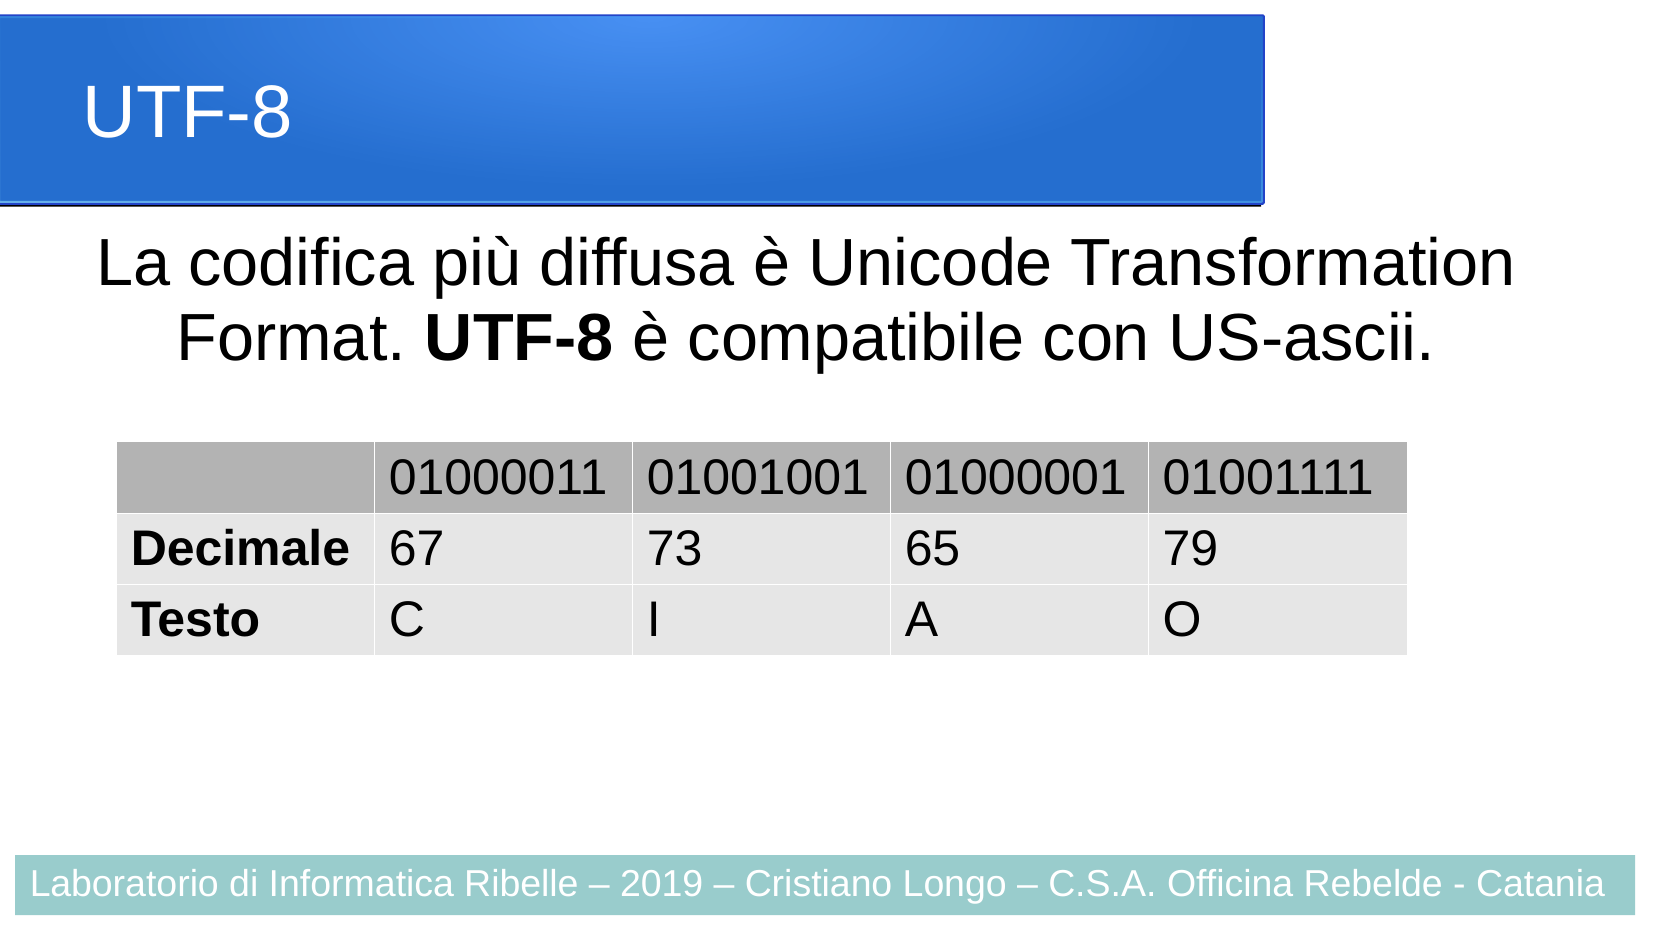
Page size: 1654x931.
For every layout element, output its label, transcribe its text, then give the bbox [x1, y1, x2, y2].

table_header 01001001 [633, 442, 890, 513]
table_cell Decimale [117, 514, 374, 584]
table_cell A [891, 585, 1148, 655]
subtitle La codifica più diffusa è Unicode Transformation Format. UTF-8 è compatibile con US-ascii. [82, 224, 1531, 376]
table_cell I [633, 585, 890, 655]
table_header [117, 442, 374, 513]
table_cell Testo [117, 585, 374, 655]
table_cell 65 [891, 514, 1148, 584]
table_cell 67 [375, 514, 632, 584]
table_cell C [375, 585, 632, 655]
table_header 01000011 [375, 442, 632, 513]
table_header 01001111 [1149, 442, 1407, 513]
text_box Laboratorio di Informatica Ribelle – 2019 – Cristiano Longo – C.S.A. Officina Rebelde - Catania [15, 855, 1636, 916]
table_cell 73 [633, 514, 890, 584]
table_header 01000001 [891, 442, 1148, 513]
title UTF-8 [82, 35, 1235, 189]
table_cell O [1149, 585, 1407, 655]
table_cell 79 [1149, 514, 1407, 584]
